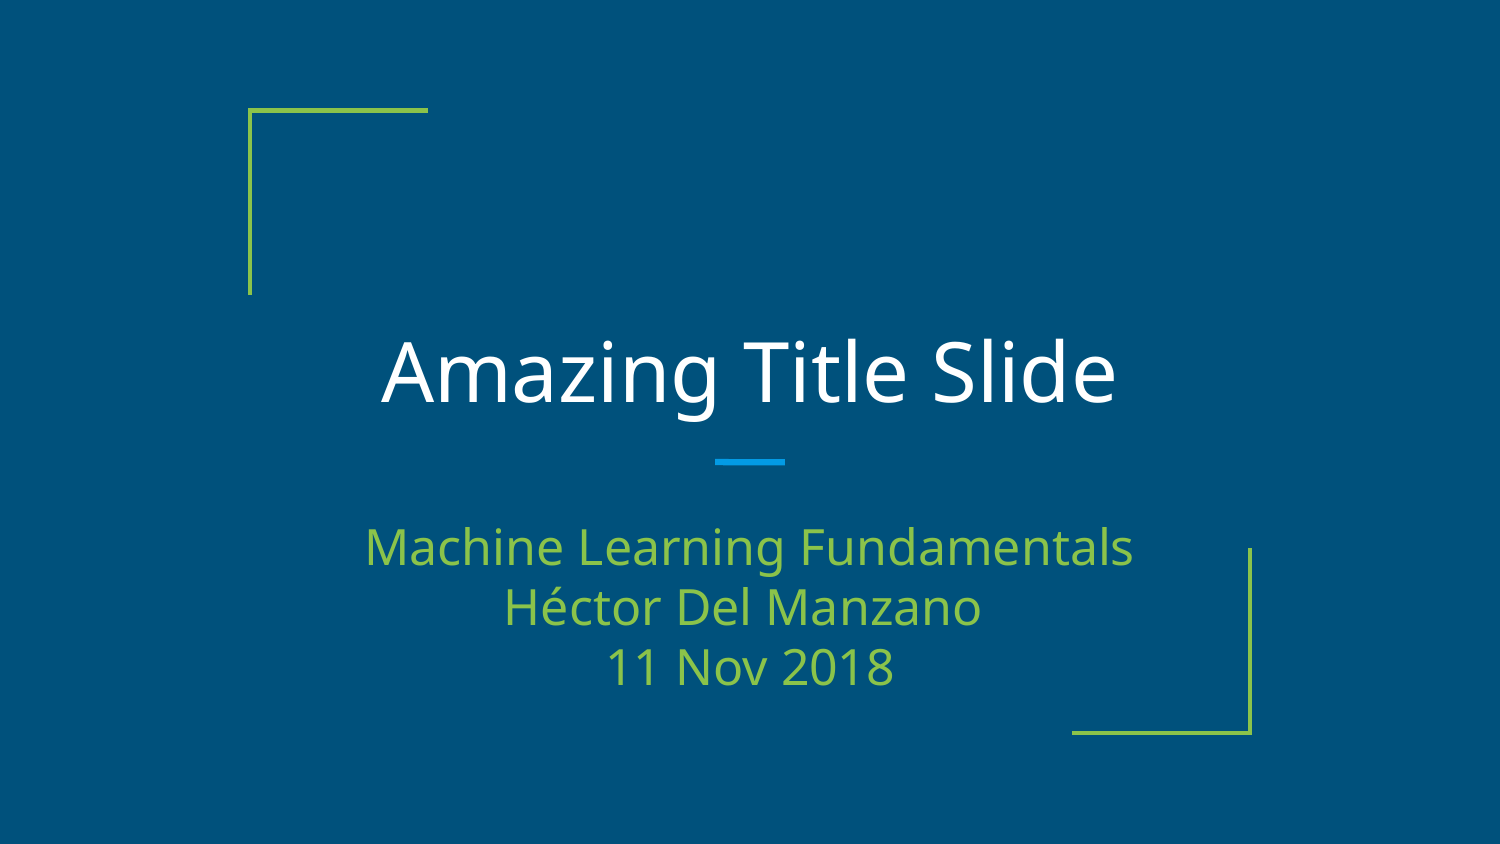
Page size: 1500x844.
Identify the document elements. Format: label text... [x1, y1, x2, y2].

title Amazing Title Slide [275, 195, 1225, 435]
subtitle Machine Learning Fundamentals Héctor Del Manzano 11 Nov 2018 [275, 500, 1225, 650]
